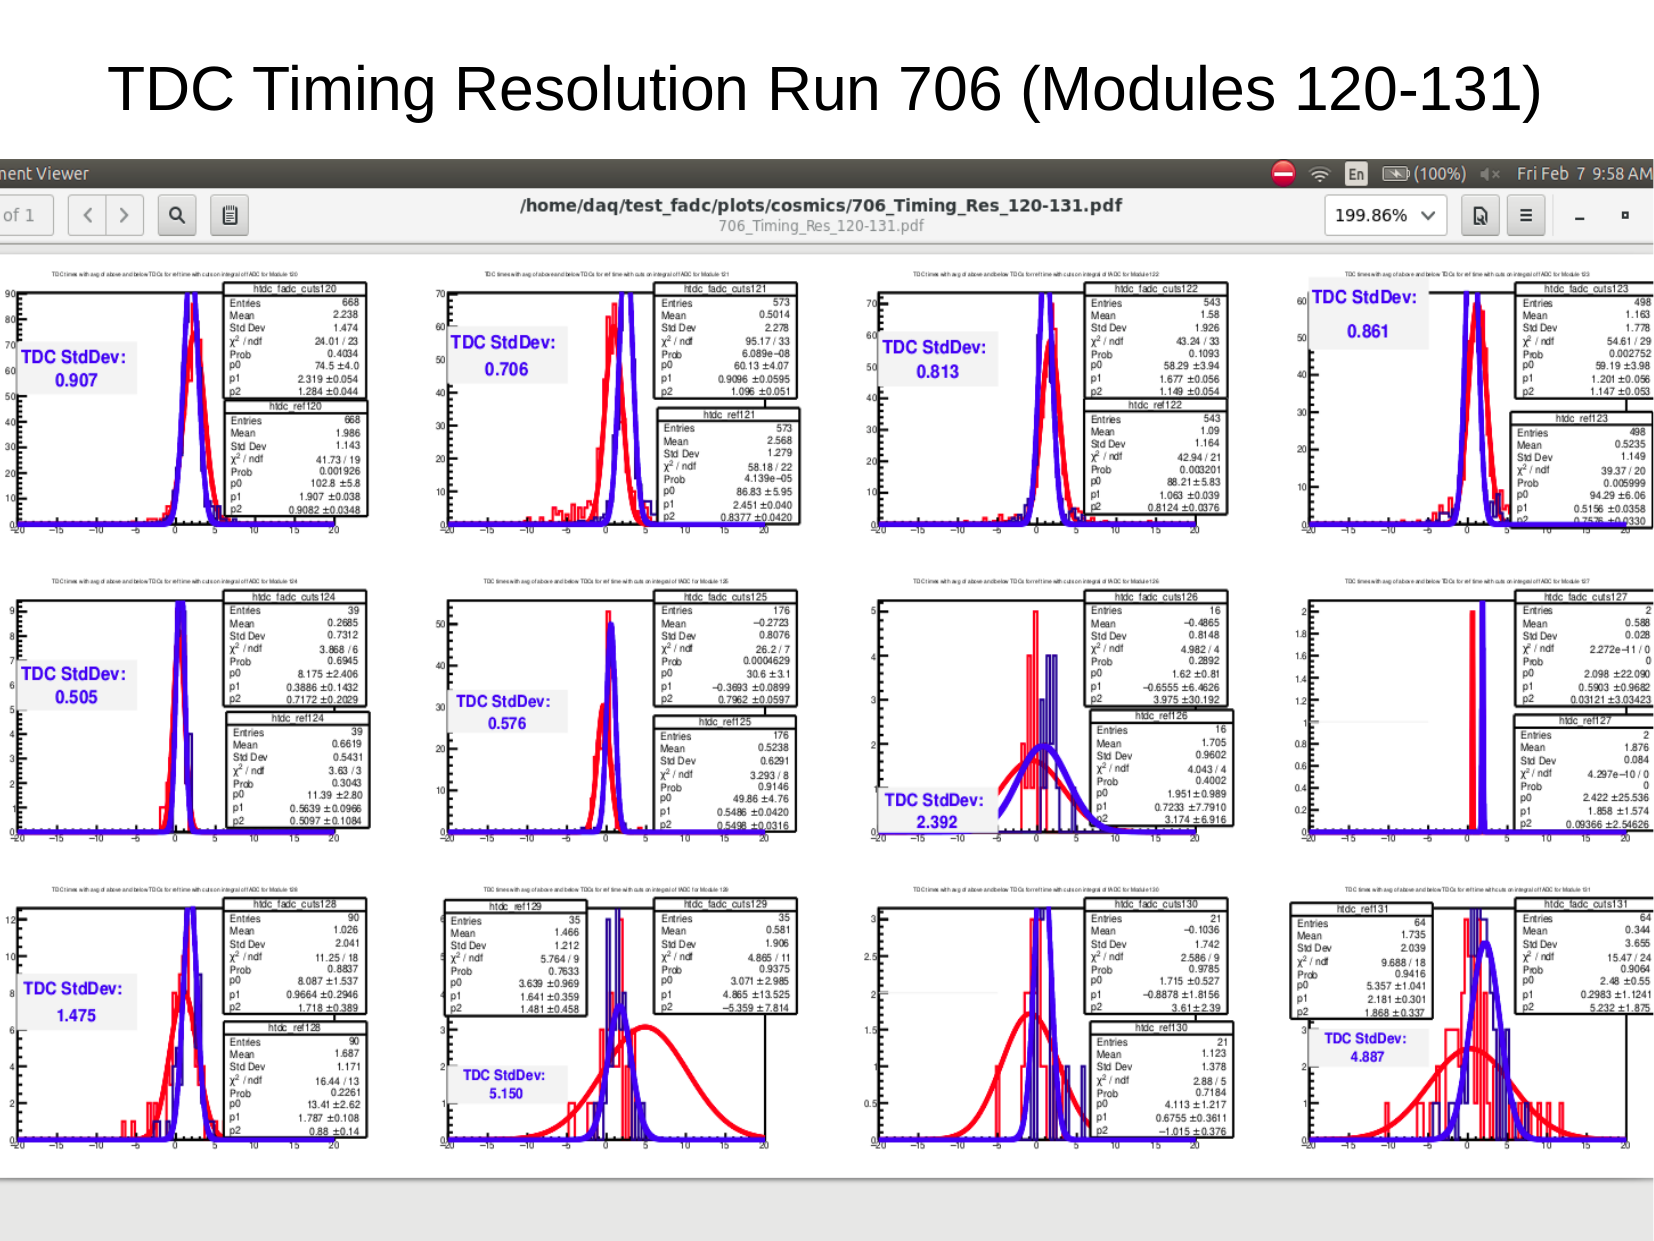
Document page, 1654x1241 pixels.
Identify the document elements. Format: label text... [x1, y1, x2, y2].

title TDC Timing Resolution Run 706 (Modules 120-131) [82, 0, 1571, 159]
picture [0, 159, 1654, 1241]
